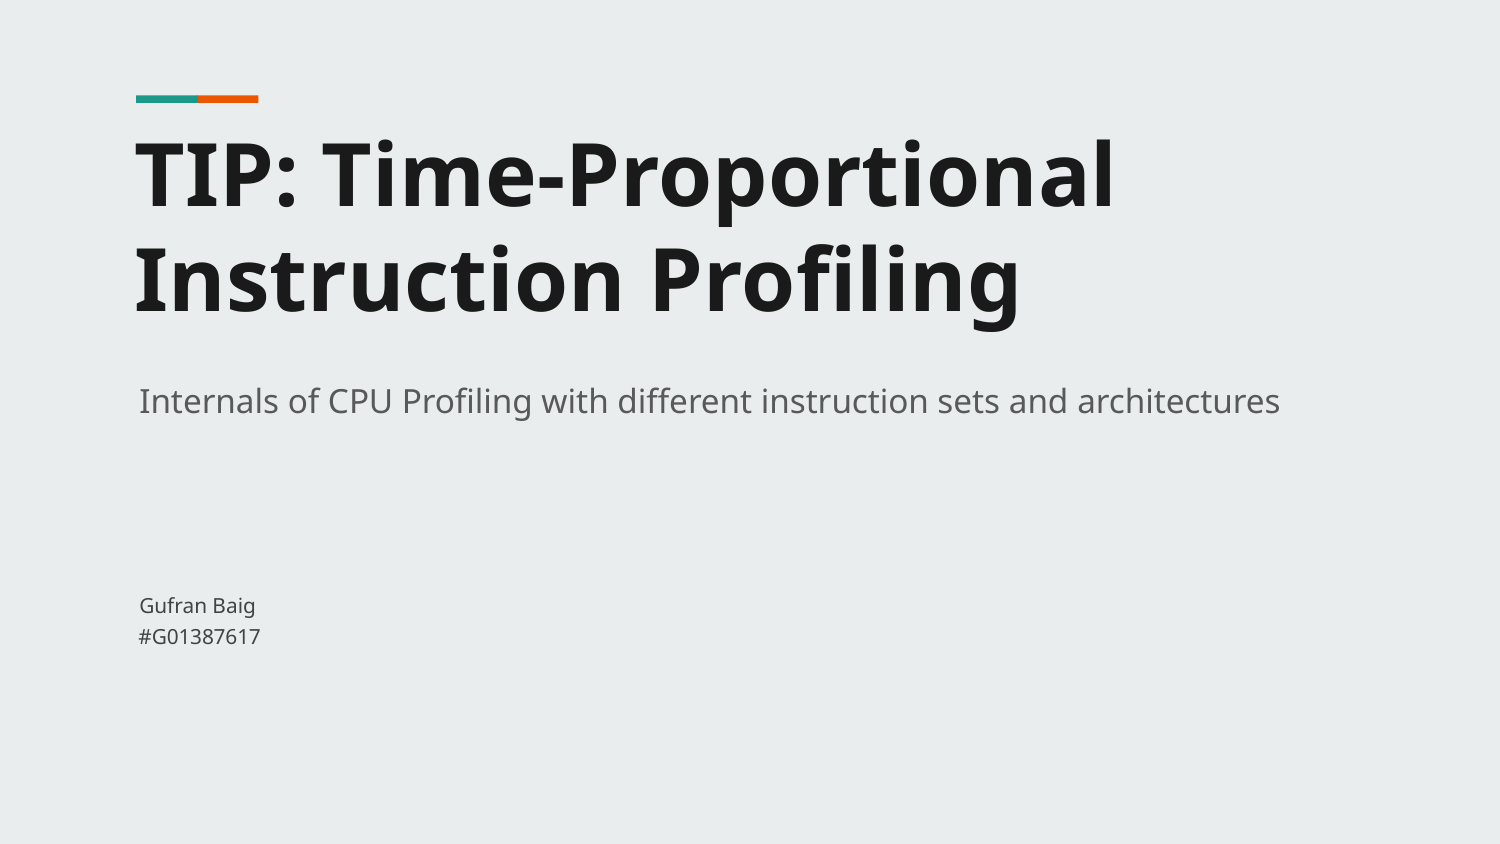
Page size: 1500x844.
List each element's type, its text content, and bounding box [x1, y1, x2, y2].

text_box Gufran Baig [124, 578, 317, 634]
text_box TIP: Time-Proportional Instruction Profiling [119, 104, 1381, 378]
text_box #G01387617 [123, 608, 316, 664]
text_box Internals of CPU Profiling with different instruction sets and architectures [124, 359, 1386, 508]
